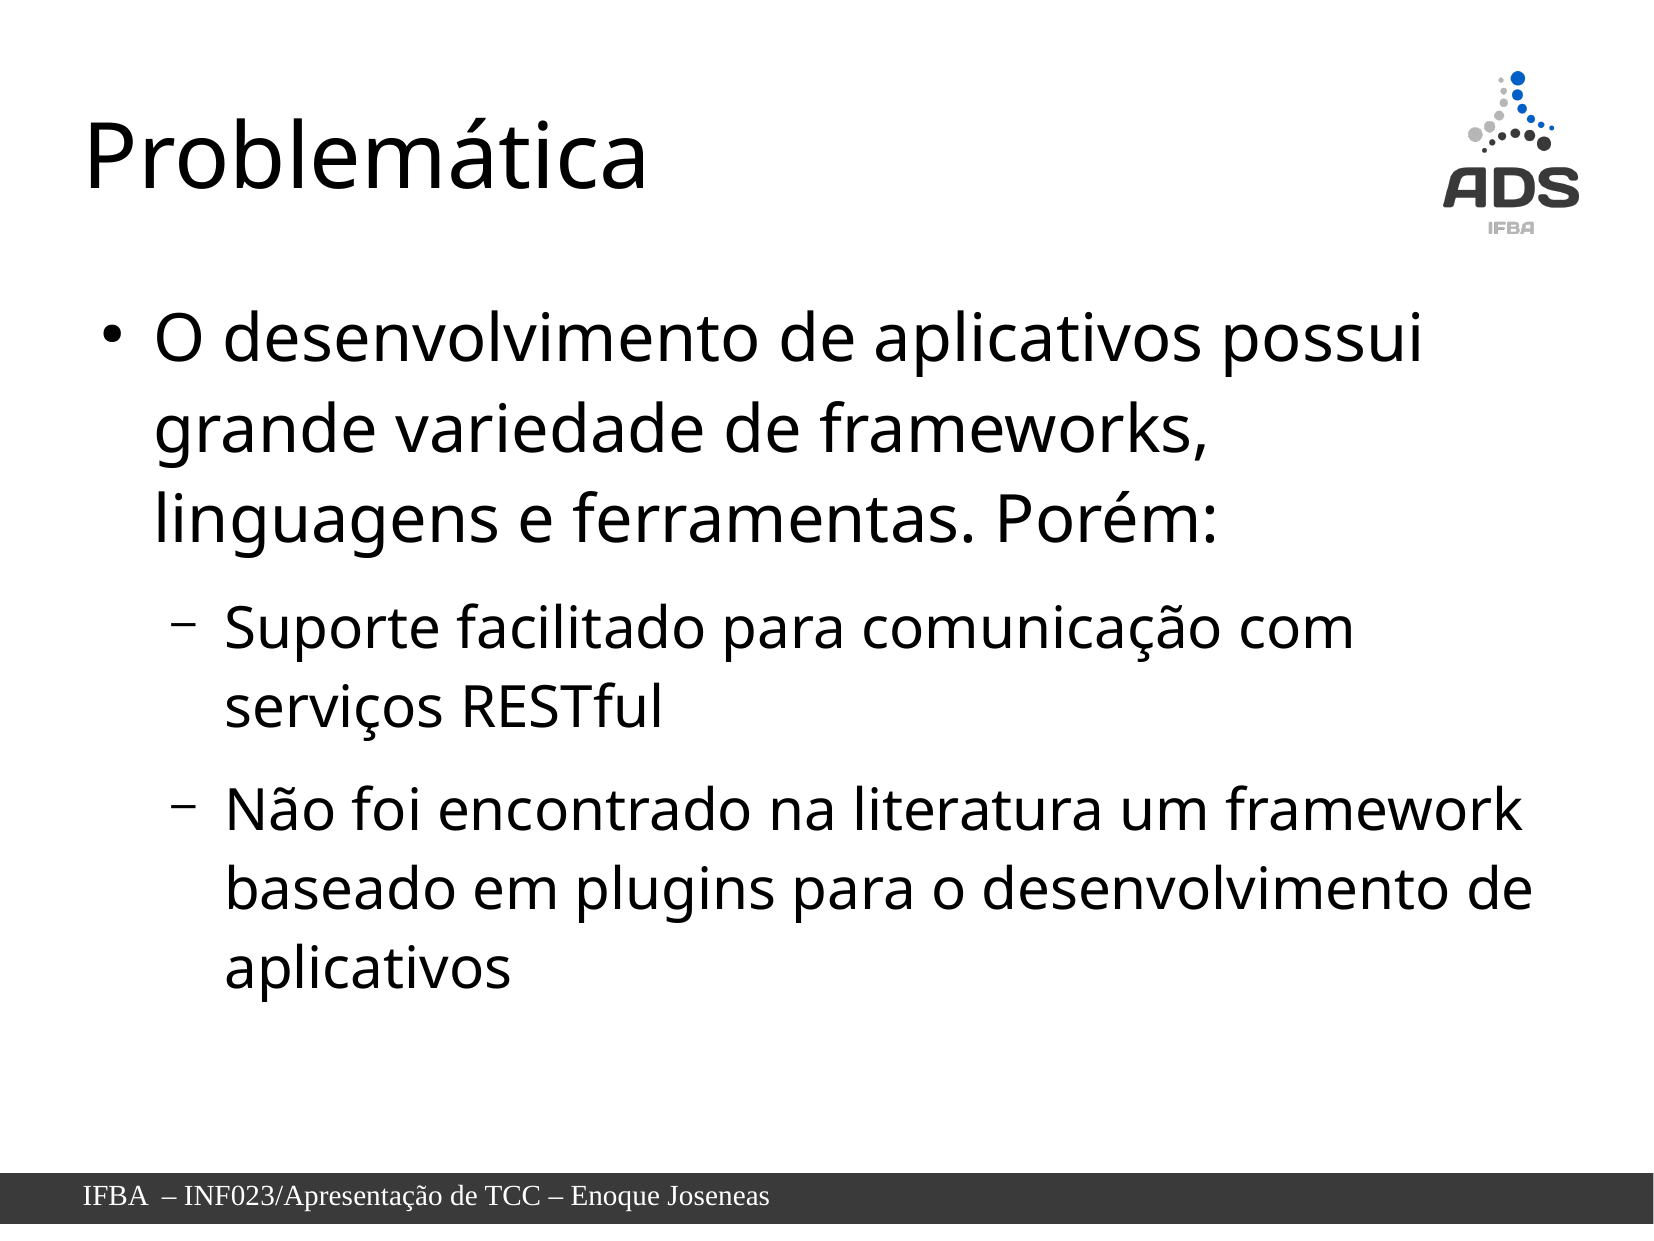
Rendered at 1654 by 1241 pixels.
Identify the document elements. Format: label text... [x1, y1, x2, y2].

list O desenvolvimento de aplicativos possui grande variedade de frameworks, linguagens e ferramentas. Porém: Suporte facilitado para comunicação com serviços RESTful Não foi encontrado na literatura um framework baseado em plugins para o desenvolvimento de aplicativos [82, 290, 1571, 1156]
picture [1443, 71, 1579, 234]
title Problemática [82, 49, 1426, 257]
